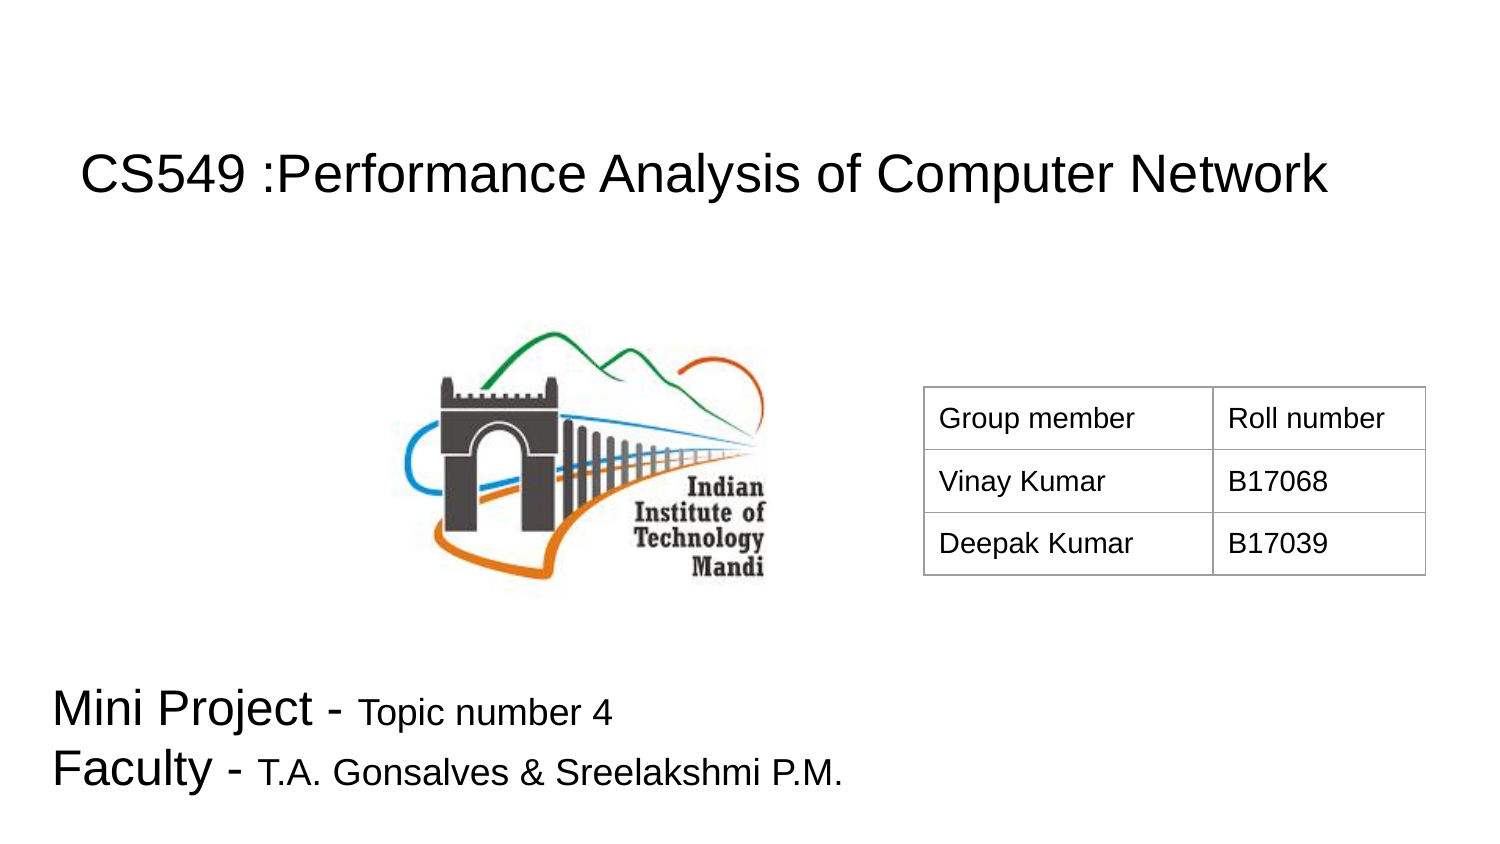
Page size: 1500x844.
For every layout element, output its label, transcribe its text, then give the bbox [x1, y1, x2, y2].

picture [391, 297, 784, 612]
table_cell B17068 [1214, 450, 1425, 512]
table_cell Deepak Kumar [925, 513, 1212, 574]
table_header Group member [925, 388, 1212, 449]
table_header Roll number [1214, 388, 1425, 449]
table_cell B17039 [1214, 513, 1425, 574]
text_box Mini Project - Topic number 4 Faculty - T.A. Gonsalves & Sreelakshmi P.M. [36, 660, 912, 824]
text_box CS549 :Performance Analysis of Computer Network [65, 43, 1377, 219]
table_cell Vinay Kumar [925, 450, 1212, 512]
